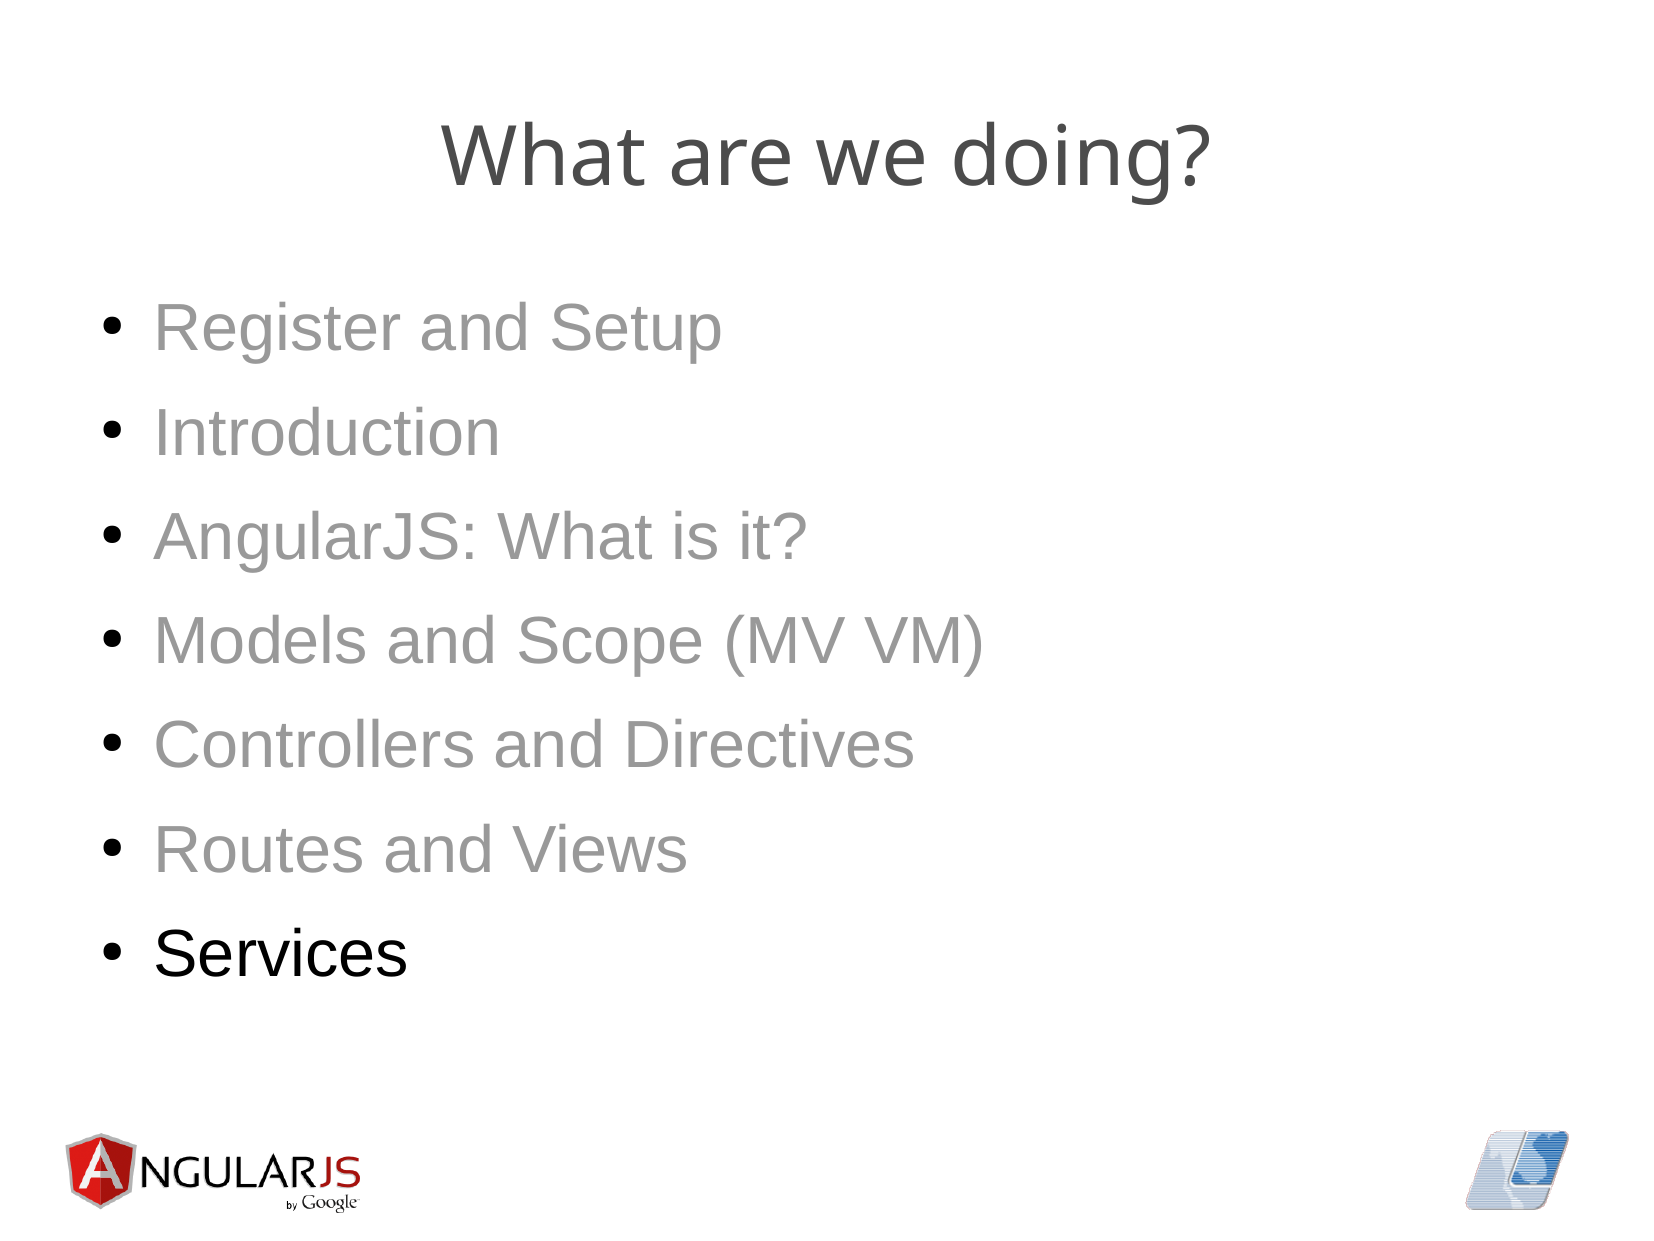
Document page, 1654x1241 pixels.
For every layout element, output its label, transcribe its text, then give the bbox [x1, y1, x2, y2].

picture [1461, 1129, 1571, 1210]
list Register and Setup Introduction AngularJS: What is it? Models and Scope (MV VM) Controllers and Directives Routes and Views Services [82, 290, 1538, 1010]
title What are we doing? [82, 49, 1571, 257]
picture [59, 1091, 367, 1241]
